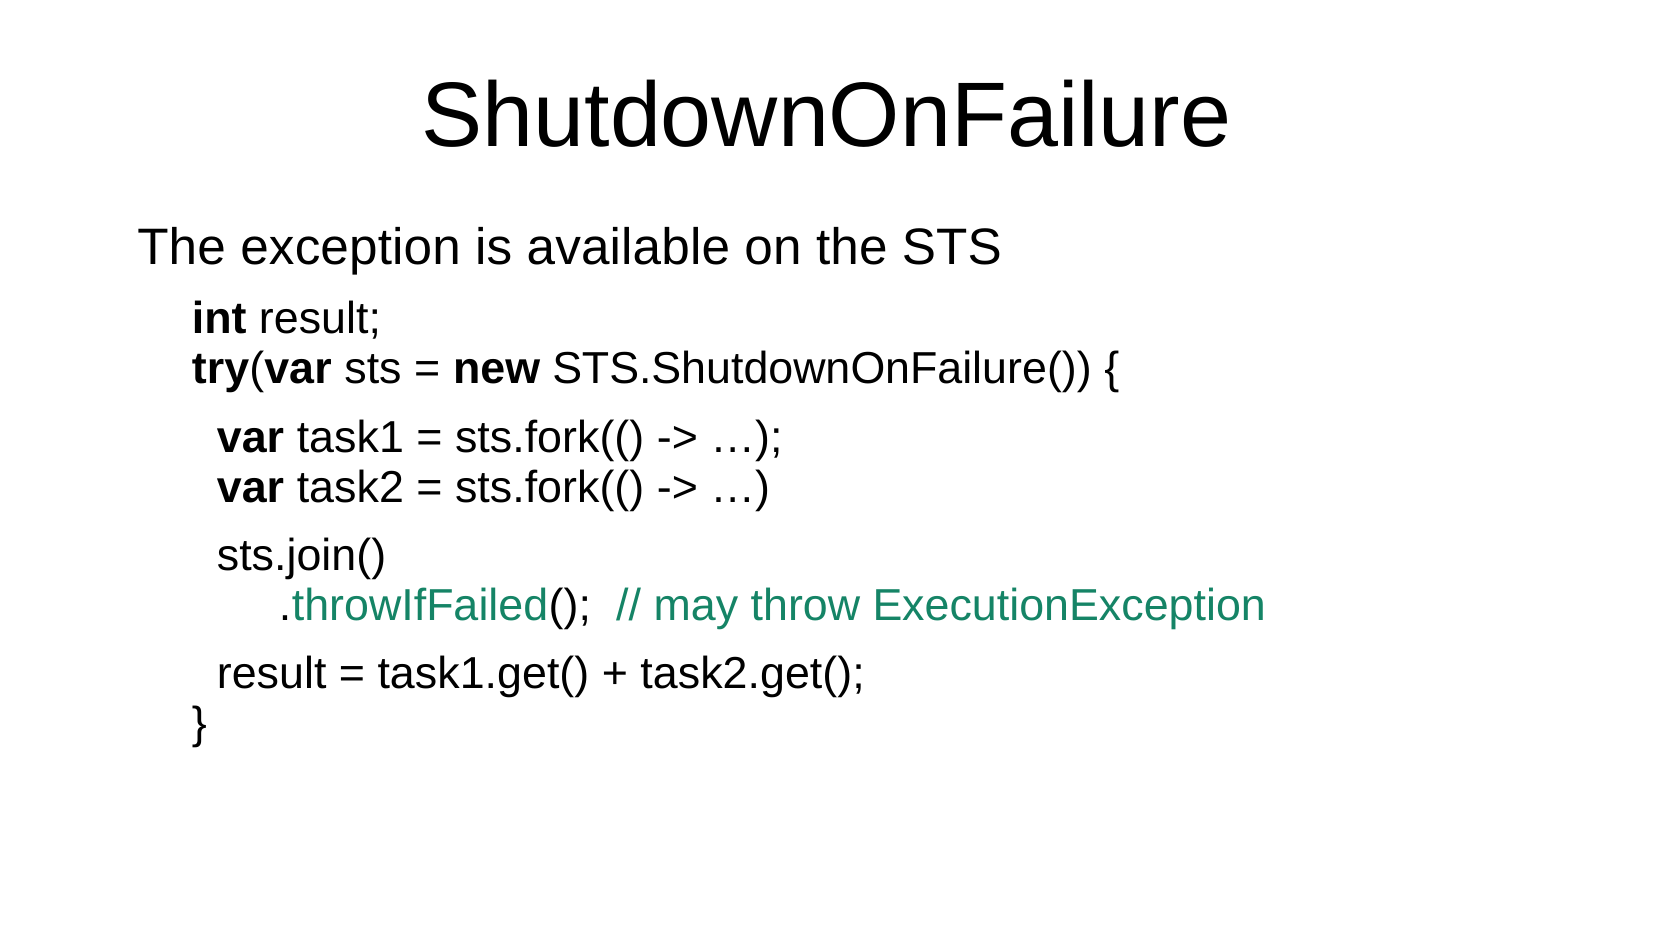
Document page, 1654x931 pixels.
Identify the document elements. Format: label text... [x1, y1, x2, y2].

list The exception is available on the STS int result; try(var sts = new STS.ShutdownOnFailure()) { var task1 = sts.fork(() -> …); var task2 = sts.fork(() -> …) sts.join() .throwIfFailed(); // may throw ExecutionException result = task1.get() + task2.get(); } [82, 217, 1571, 758]
title ShutdownOnFailure [82, 37, 1571, 193]
